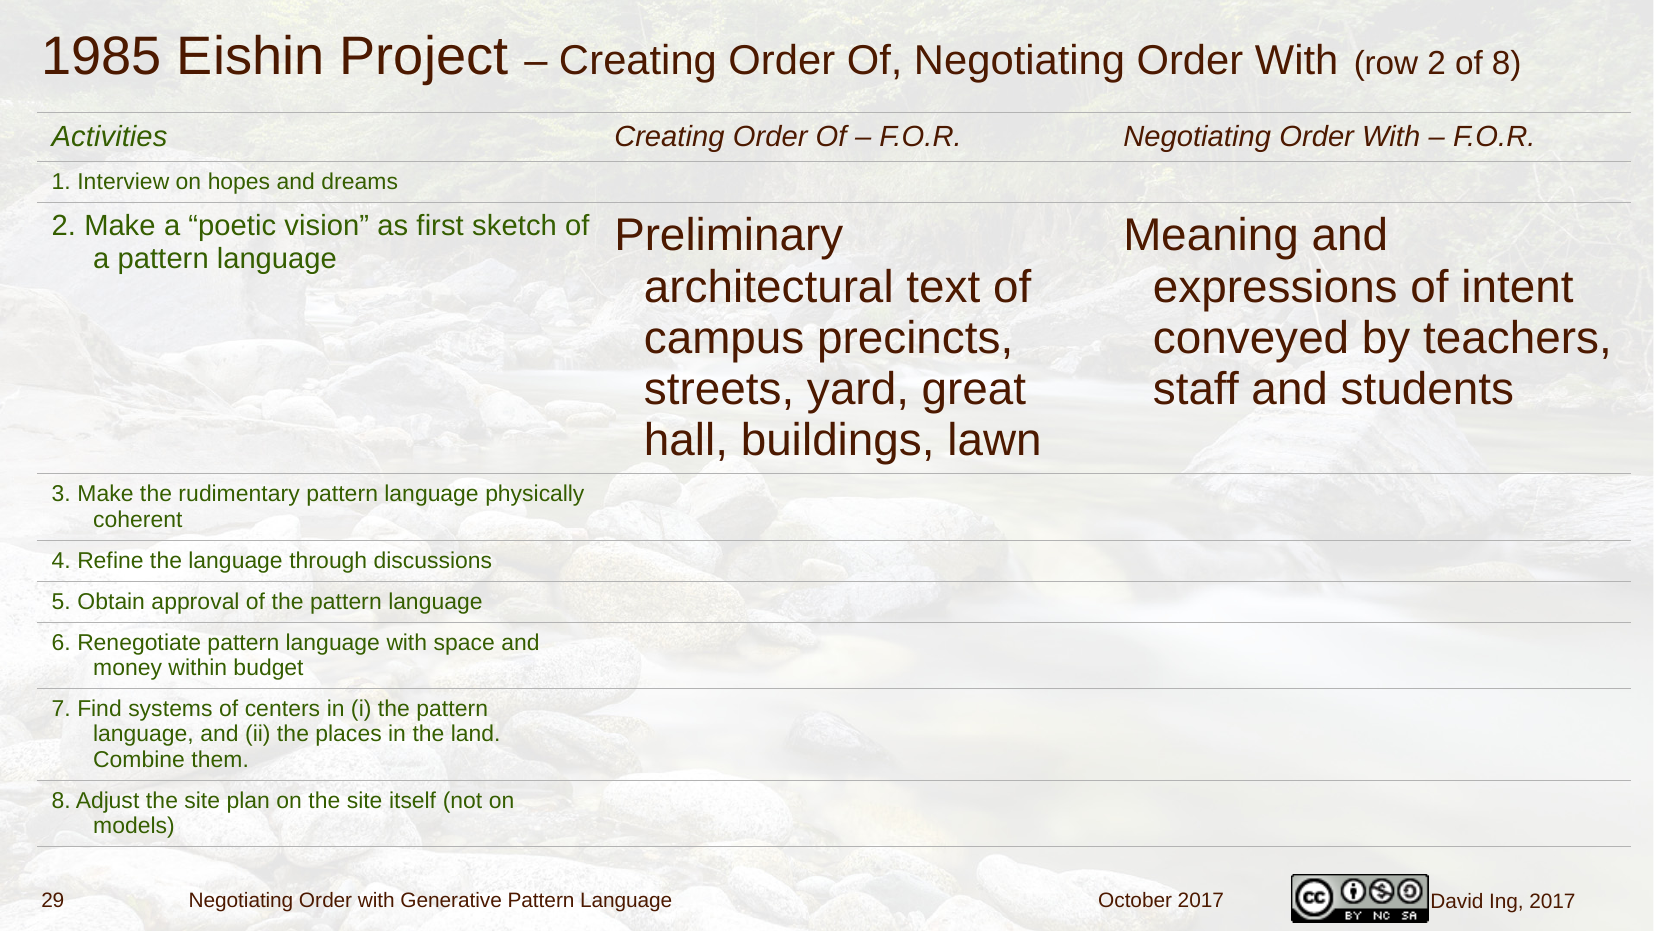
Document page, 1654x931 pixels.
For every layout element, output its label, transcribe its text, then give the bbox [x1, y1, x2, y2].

table_cell [609, 623, 1109, 688]
table_header Activities [37, 113, 609, 161]
table_cell [1109, 162, 1631, 202]
table_cell 4. Refine the language through discussions [37, 541, 609, 581]
table_cell [1109, 541, 1631, 581]
picture [0, 0, 1654, 931]
title 1985 Eishin Project – Creating Order Of, Negotiating Order With (row 2 of 8) [41, 30, 1613, 112]
table_header Creating Order Of – F.O.R. [609, 113, 1109, 161]
text_box [1003, 275, 1033, 346]
table_cell [1109, 582, 1631, 622]
table_cell 8. Adjust the site plan on the site itself (not on models) [37, 781, 609, 846]
table_cell 5. Obtain approval of the pattern language [37, 582, 609, 622]
table_cell 7. Find systems of centers in (i) the pattern language, and (ii) the places in the land. Combine them. [37, 689, 609, 780]
table_cell 1. Interview on hopes and dreams [37, 162, 609, 202]
table_cell 3. Make the rudimentary pattern language physically coherent [37, 474, 609, 540]
table_cell 2. Make a “poetic vision” as first sketch of a pattern language [37, 203, 609, 473]
table_cell [1109, 689, 1631, 780]
table_cell 6. Renegotiate pattern language with space and money within budget [37, 623, 609, 688]
table_cell [609, 781, 1109, 846]
table_cell [609, 582, 1109, 622]
table_cell [609, 474, 1109, 540]
table_cell [609, 162, 1109, 202]
table_cell [1109, 623, 1631, 688]
table_cell Meaning and expressions of intent conveyed by teachers, staff and students [1109, 203, 1631, 473]
table_cell [609, 689, 1109, 780]
table_cell [1109, 781, 1631, 846]
table_header Negotiating Order With – F.O.R. [1109, 113, 1631, 161]
table_cell [609, 541, 1109, 581]
table_cell Preliminary architectural text of campus precincts, streets, yard, great hall, buildings, lawn [609, 203, 1109, 473]
table_cell [1109, 474, 1631, 540]
